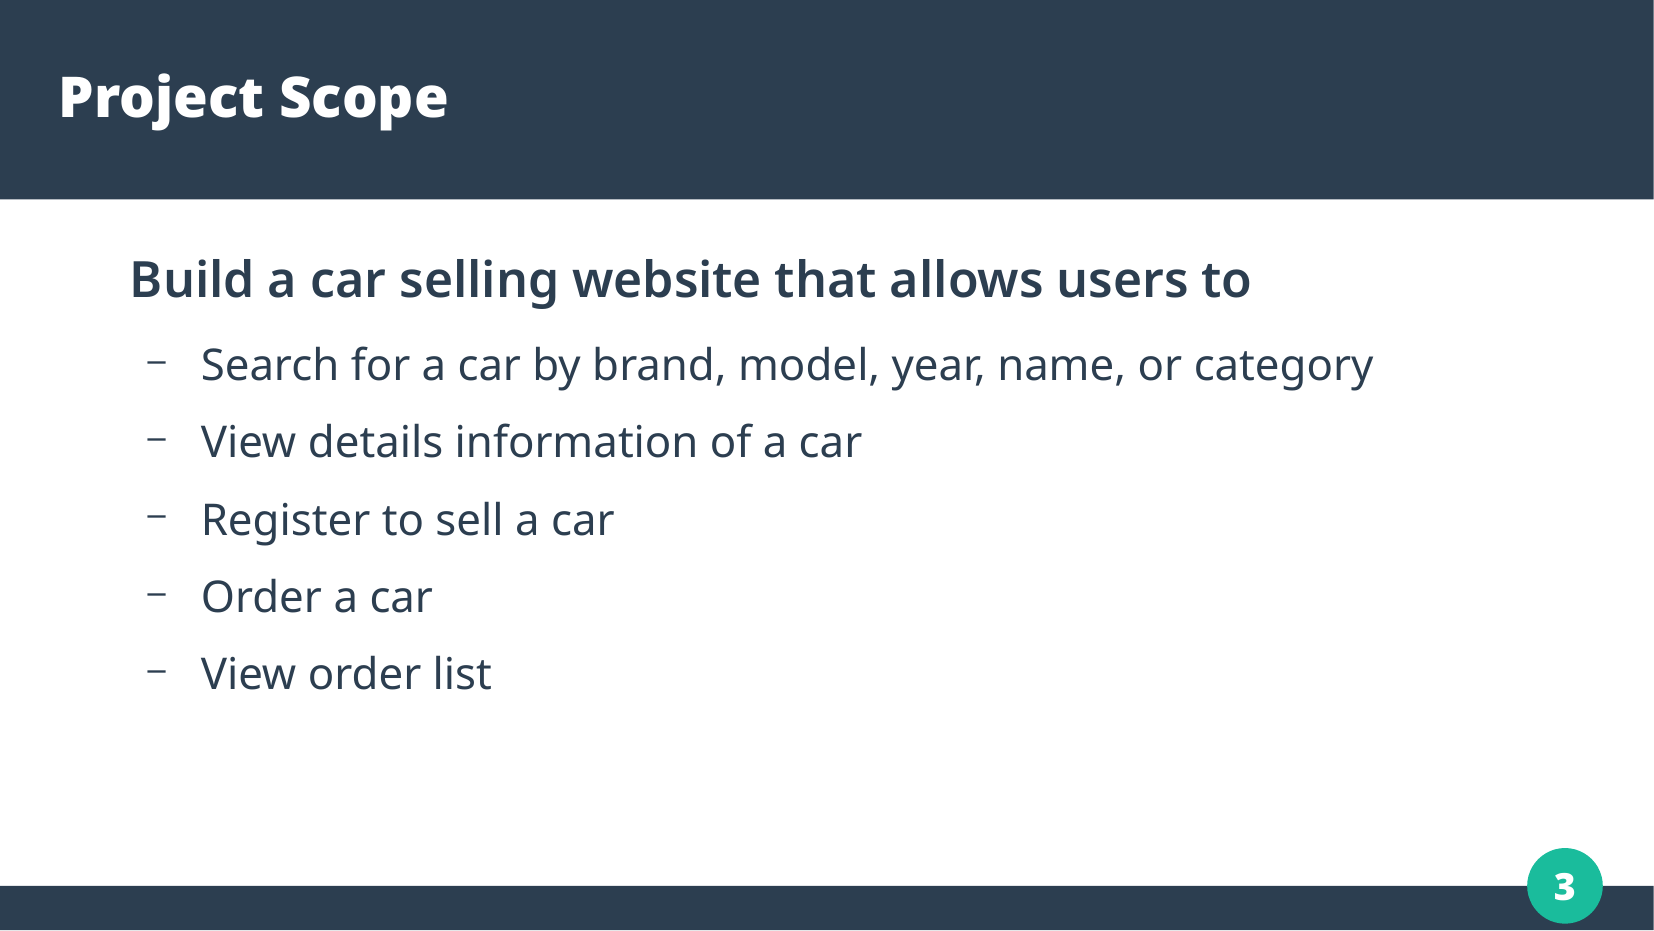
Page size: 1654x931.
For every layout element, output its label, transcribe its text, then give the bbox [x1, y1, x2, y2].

title Project Scope [59, 37, 1595, 155]
list Build a car selling website that allows users to Search for a car by brand, model, year, name, or category View details information of a car Register to sell a car Order a car View order list [59, 243, 1595, 864]
